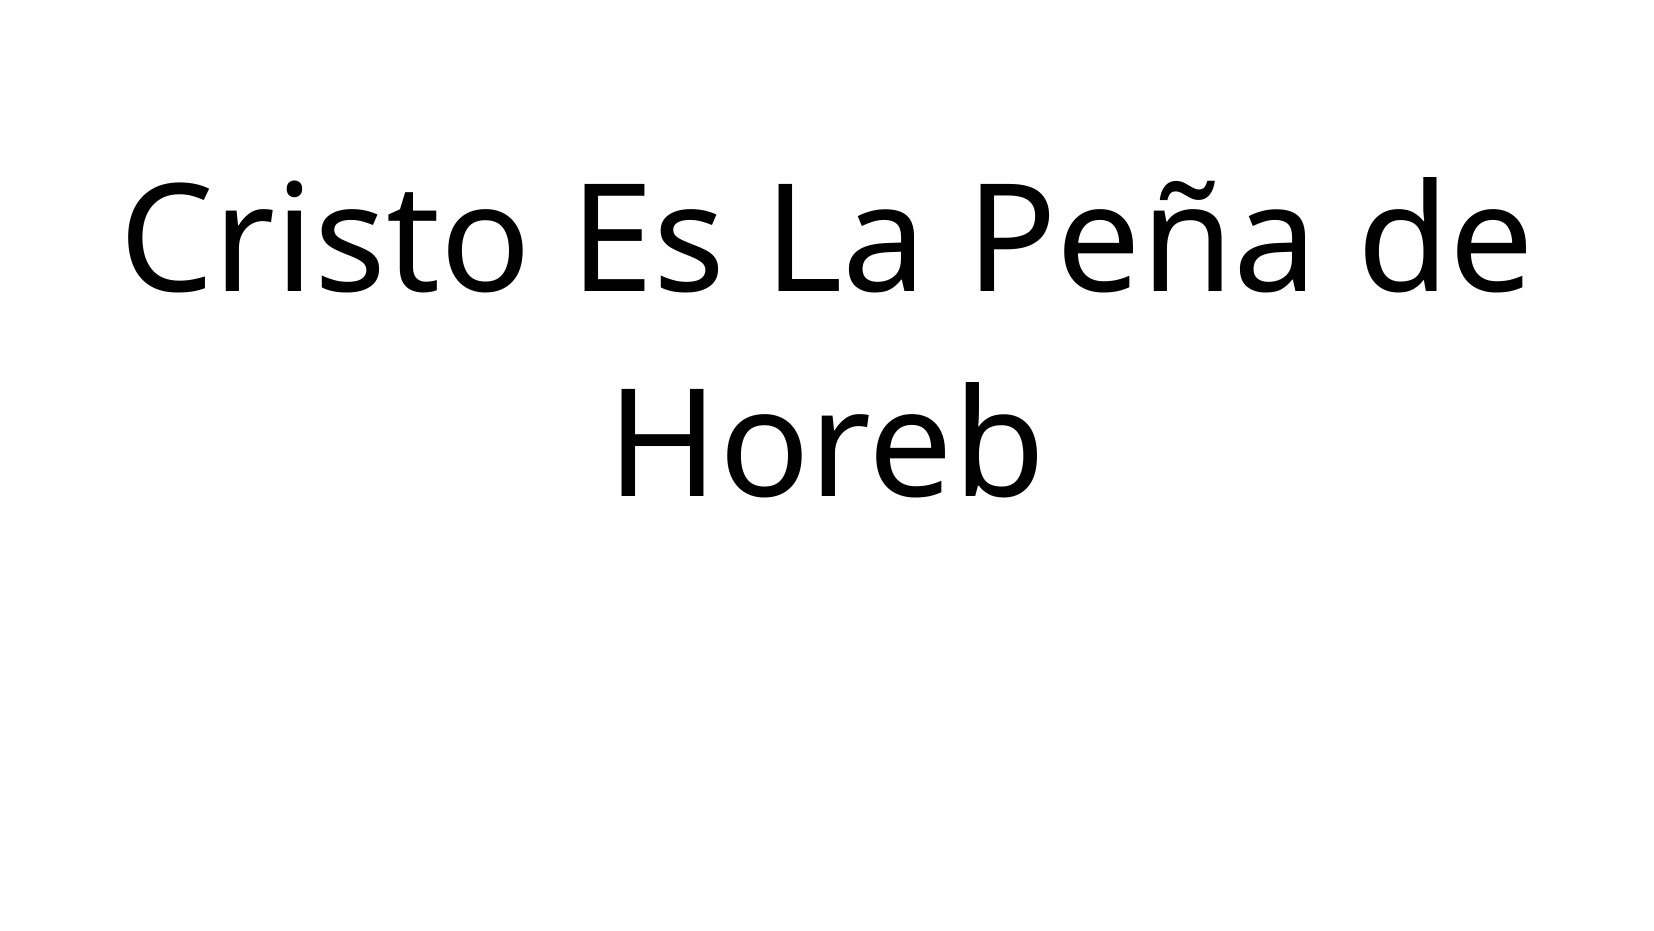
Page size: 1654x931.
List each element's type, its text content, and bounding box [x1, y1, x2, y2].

title Cristo Es La Peña de Horeb [0, 124, 1654, 548]
